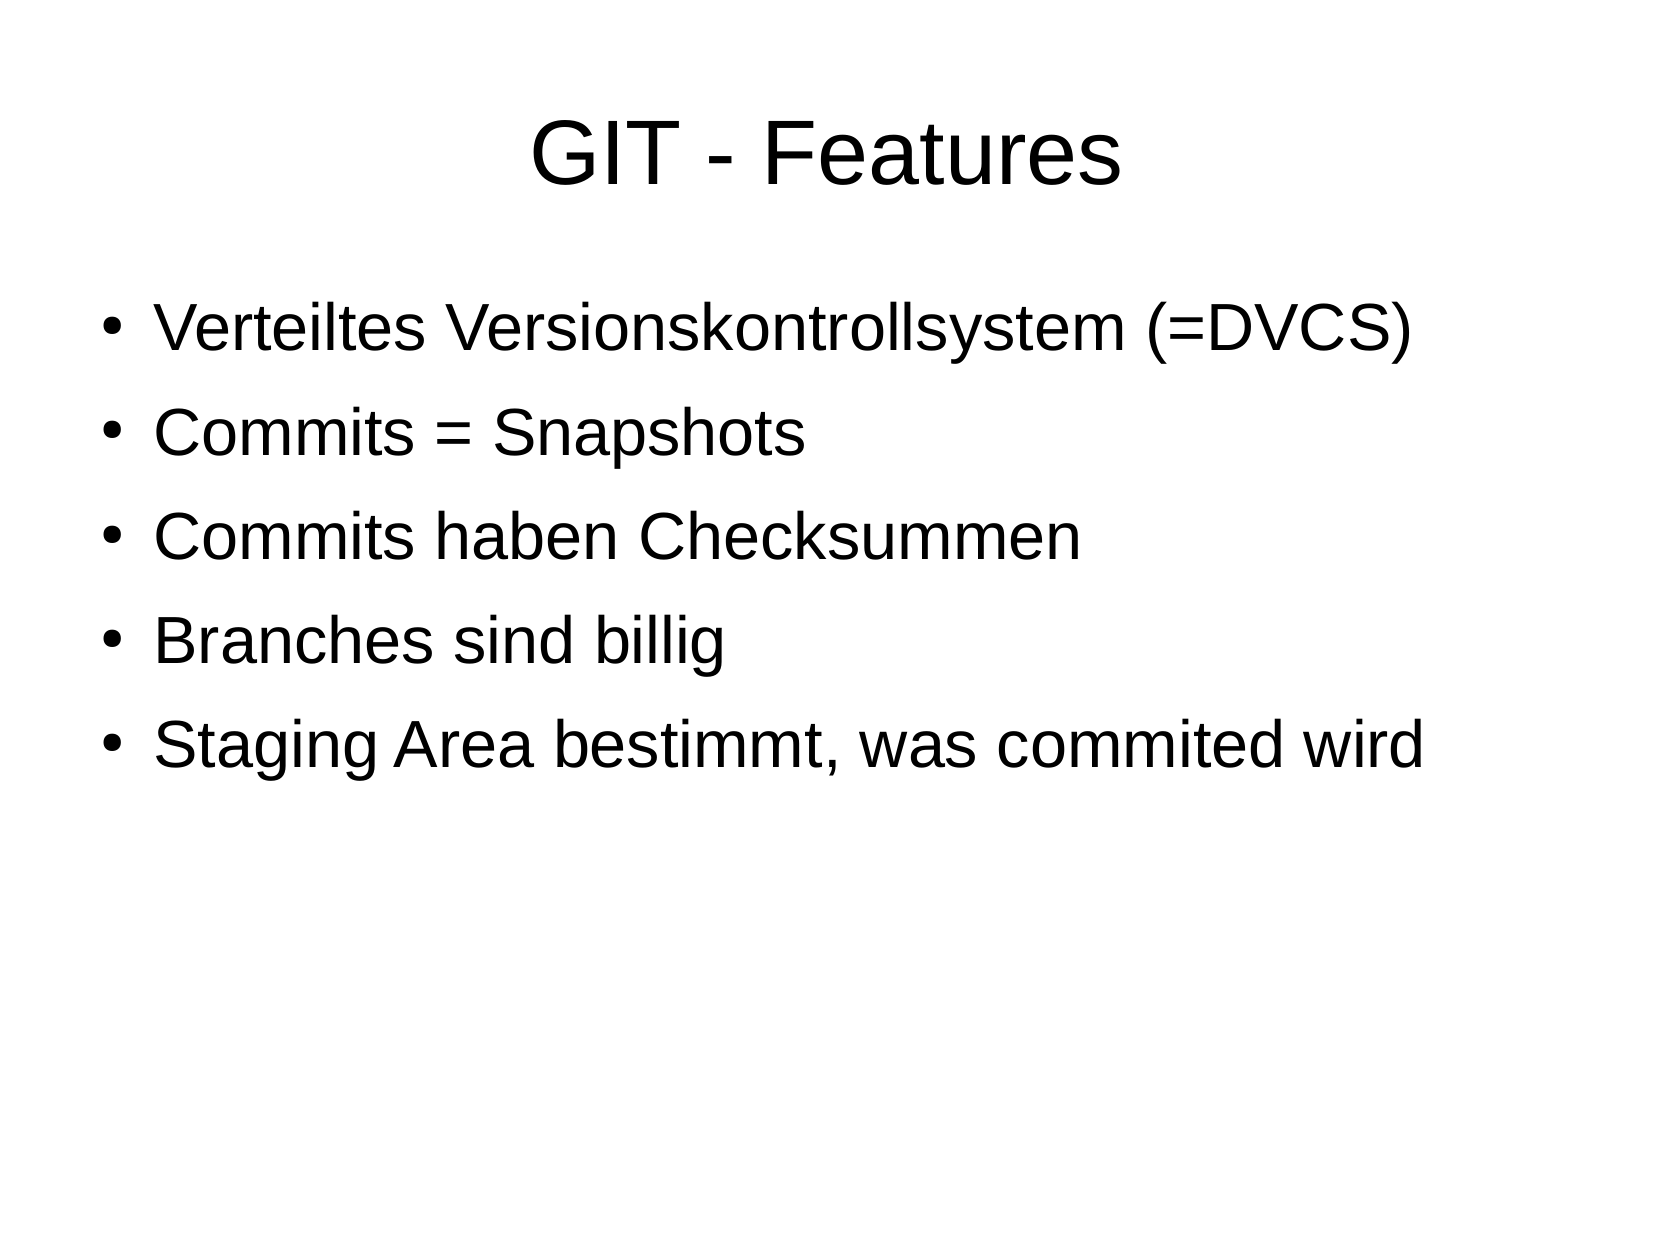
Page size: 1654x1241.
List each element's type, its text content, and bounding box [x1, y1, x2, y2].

list Verteiltes Versionskontrollsystem (=DVCS) Commits = Snapshots Commits haben Checksummen Branches sind billig Staging Area bestimmt, was commited wird [82, 290, 1571, 1010]
title GIT - Features [82, 49, 1571, 257]
